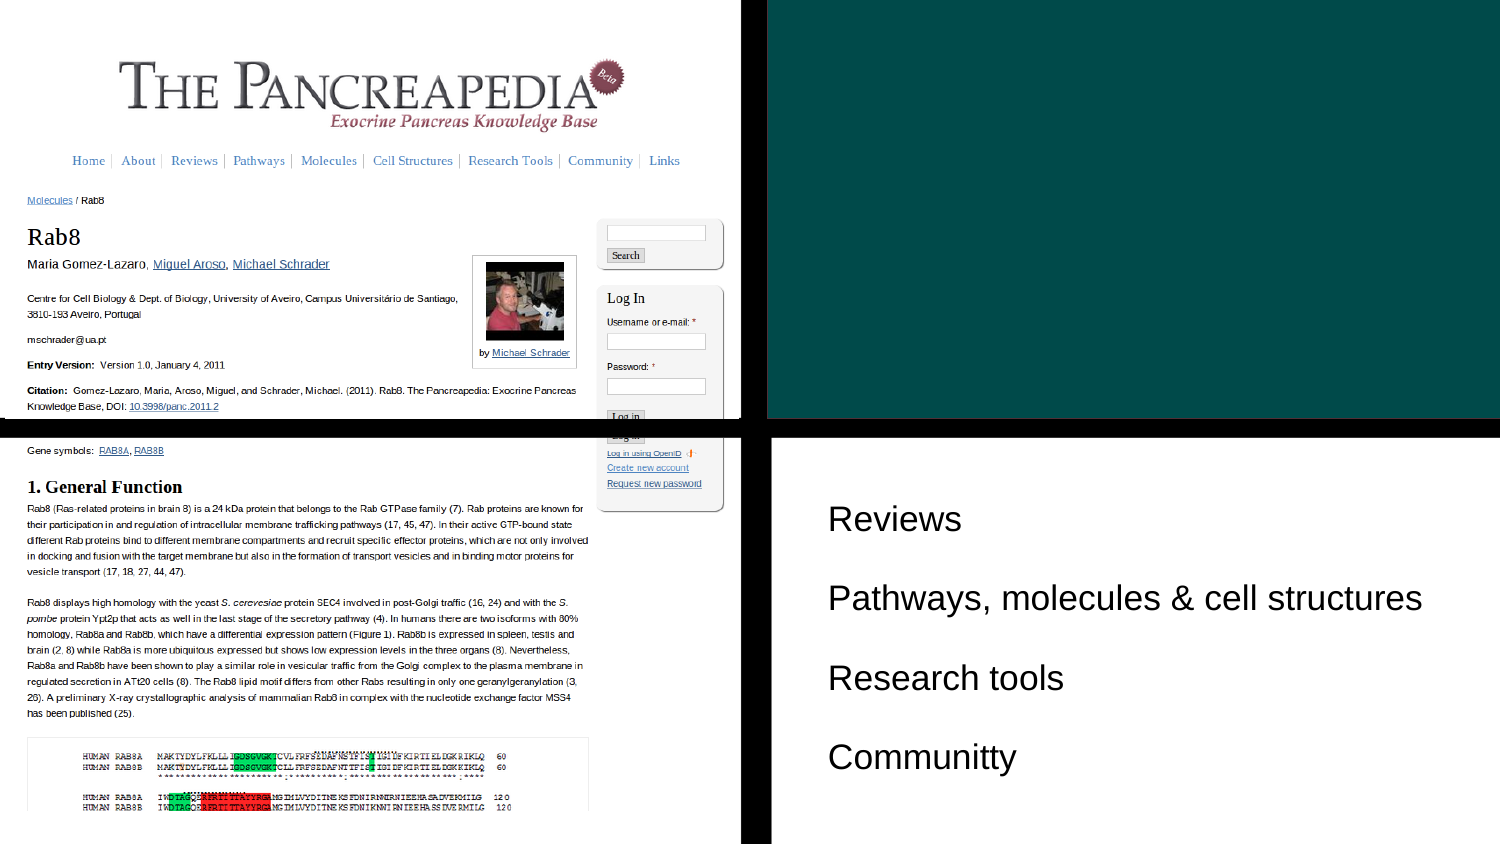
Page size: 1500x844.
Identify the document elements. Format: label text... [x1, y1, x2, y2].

picture [0, 0, 1500, 844]
text_box [767, 0, 1500, 419]
text_box Reviews Pathways, molecules & cell structures Research tools Communitty [813, 491, 1461, 785]
